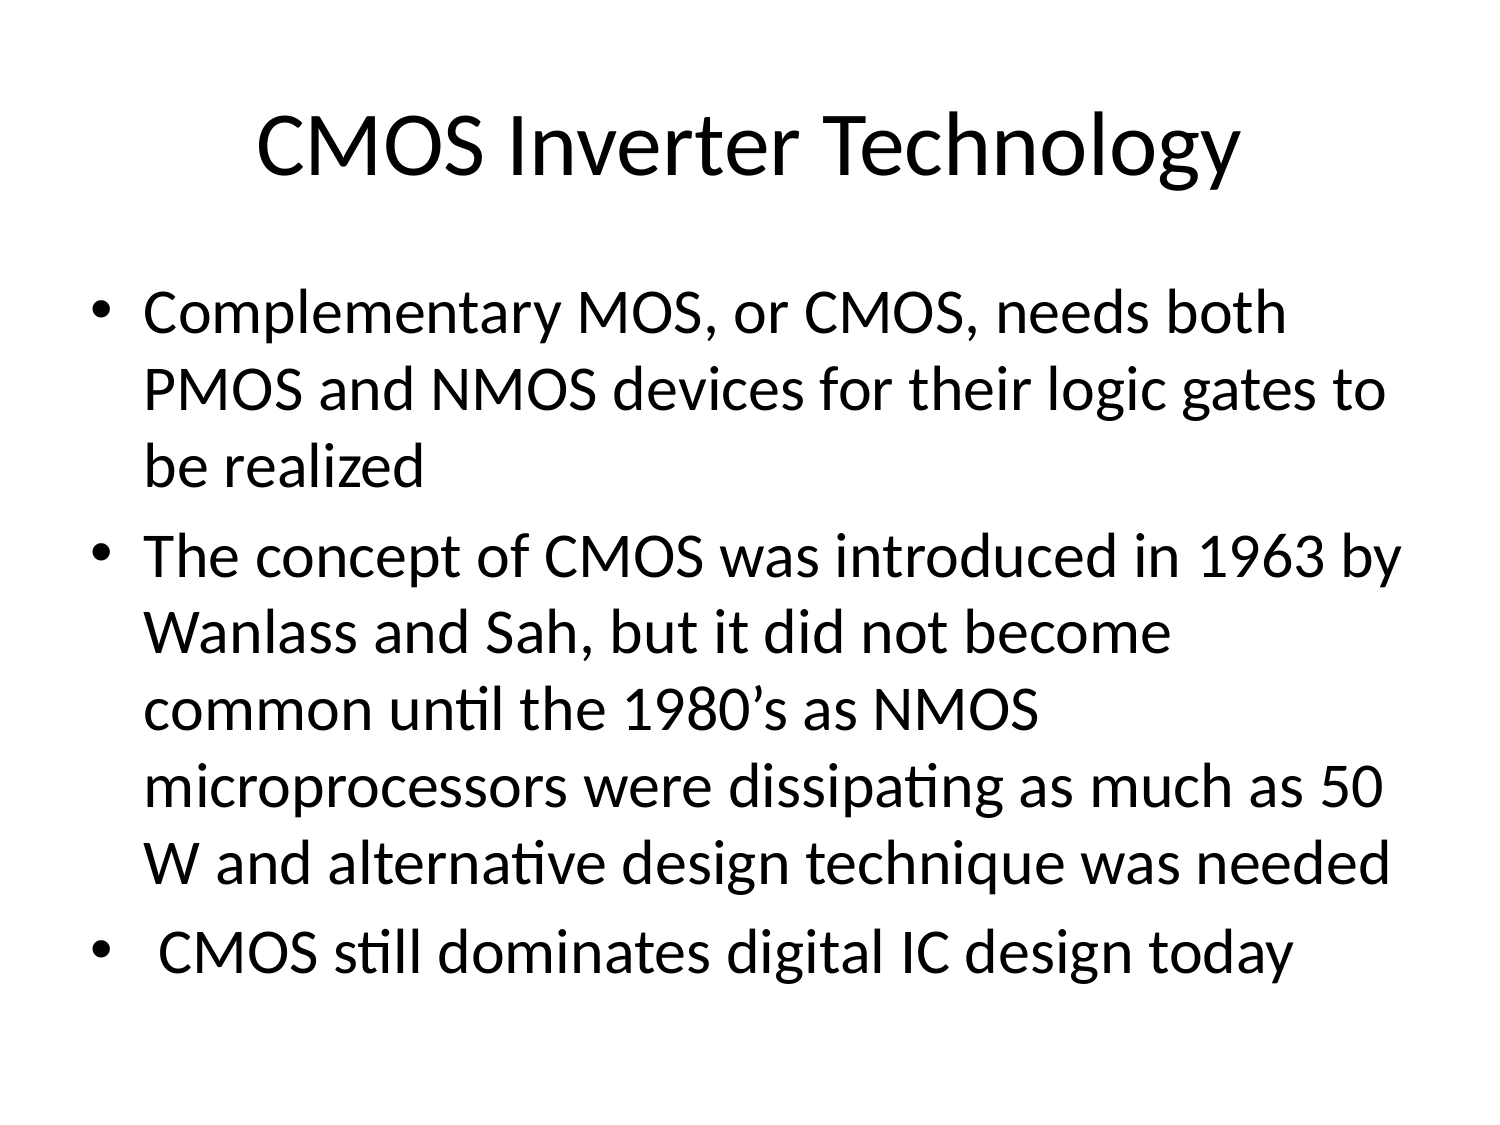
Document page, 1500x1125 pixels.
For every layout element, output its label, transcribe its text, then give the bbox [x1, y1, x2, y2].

list Complementary MOS, or CMOS, needs both PMOS and NMOS devices for their logic gates to be realized The concept of CMOS was introduced in 1963 by Wanlass and Sah, but it did not become common until the 1980’s as NMOS microprocessors were dissipating as much as 50 W and alternative design technique was needed CMOS still dominates digital IC design today [75, 262, 1425, 1005]
title CMOS Inverter Technology [75, 45, 1425, 233]
